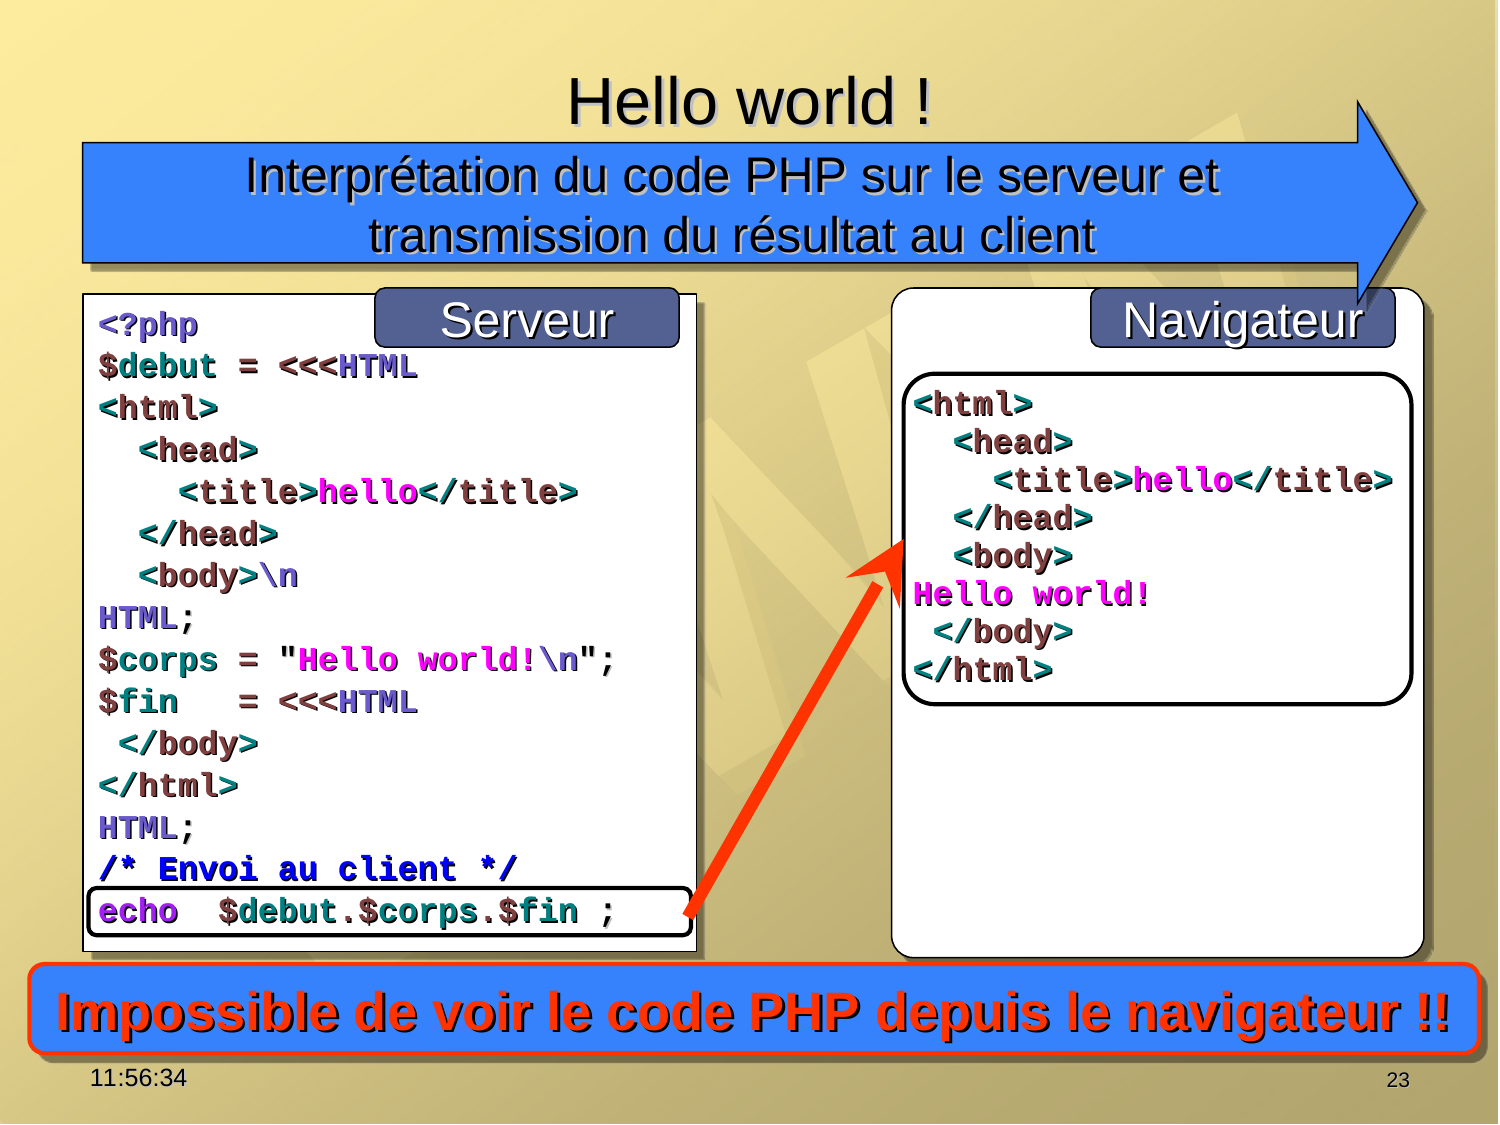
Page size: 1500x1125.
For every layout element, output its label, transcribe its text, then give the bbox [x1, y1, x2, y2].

text_box Navigateur [1230, 315, 1241, 334]
text_box Interprétation du code PHP sur le serveur et transmission du résultat au client [82, 101, 1418, 304]
text_box Navigateur [1090, 287, 1396, 348]
text_box <numéro> [1074, 1058, 1426, 1100]
text_box Impossible de voir le code PHP depuis le navigateur !! [29, 964, 1479, 1054]
title Hello world ! [75, 45, 1426, 152]
list <?php $debut = <<<HTML <html> <head> <title>hello</title> </head> <body>\n HTML; $corps = "Hello world!\n"; $fin = <<<HTML </body> </html> HTML; /* Envoi au client */ echo $debut.$corps.$fin ; [91, 891, 688, 933]
text_box Serveur [374, 287, 680, 348]
text_box <html> <head> <title>hello</title> </head> <body> Hello world! </body> </html> [891, 288, 1424, 958]
text_box 18:45:30 [74, 1058, 426, 1100]
list <?php $debut = <<<HTML <html> <head> <title>hello</title> </head> <body>\n HTML; $corps = "Hello world!\n"; $fin = <<<HTML </body> </html> HTML; /* Envoi au client */ echo $debut.$corps.$fin ; [82, 294, 697, 952]
text_box <html> <head> <title>hello</title> </head> <body> Hello world! </body> </html> [906, 376, 1409, 702]
